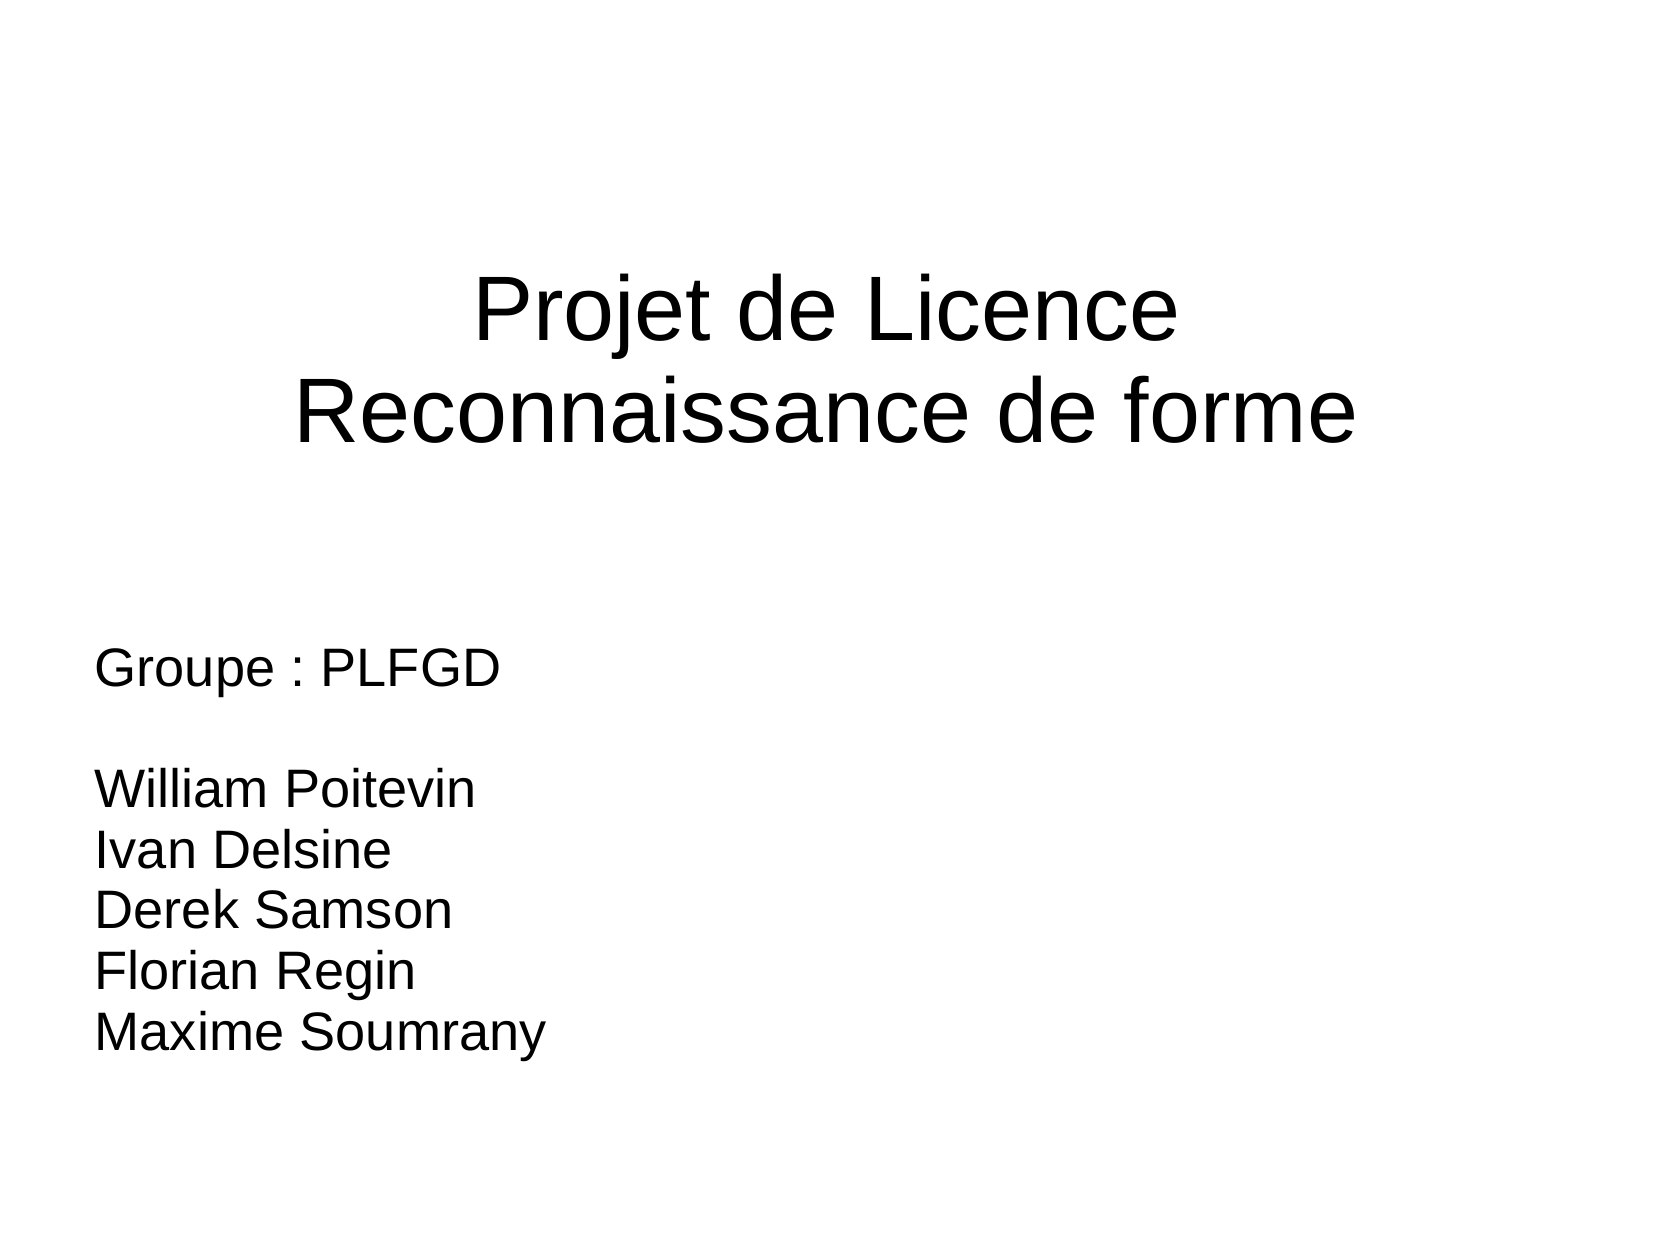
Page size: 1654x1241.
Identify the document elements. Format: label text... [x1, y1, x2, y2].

title Projet de Licence Reconnaissance de forme [82, 256, 1571, 464]
subtitle Groupe : PLFGD William Poitevin Ivan Delsine Derek Samson Florian Regin Maxime Soumrany [94, 637, 1583, 1062]
